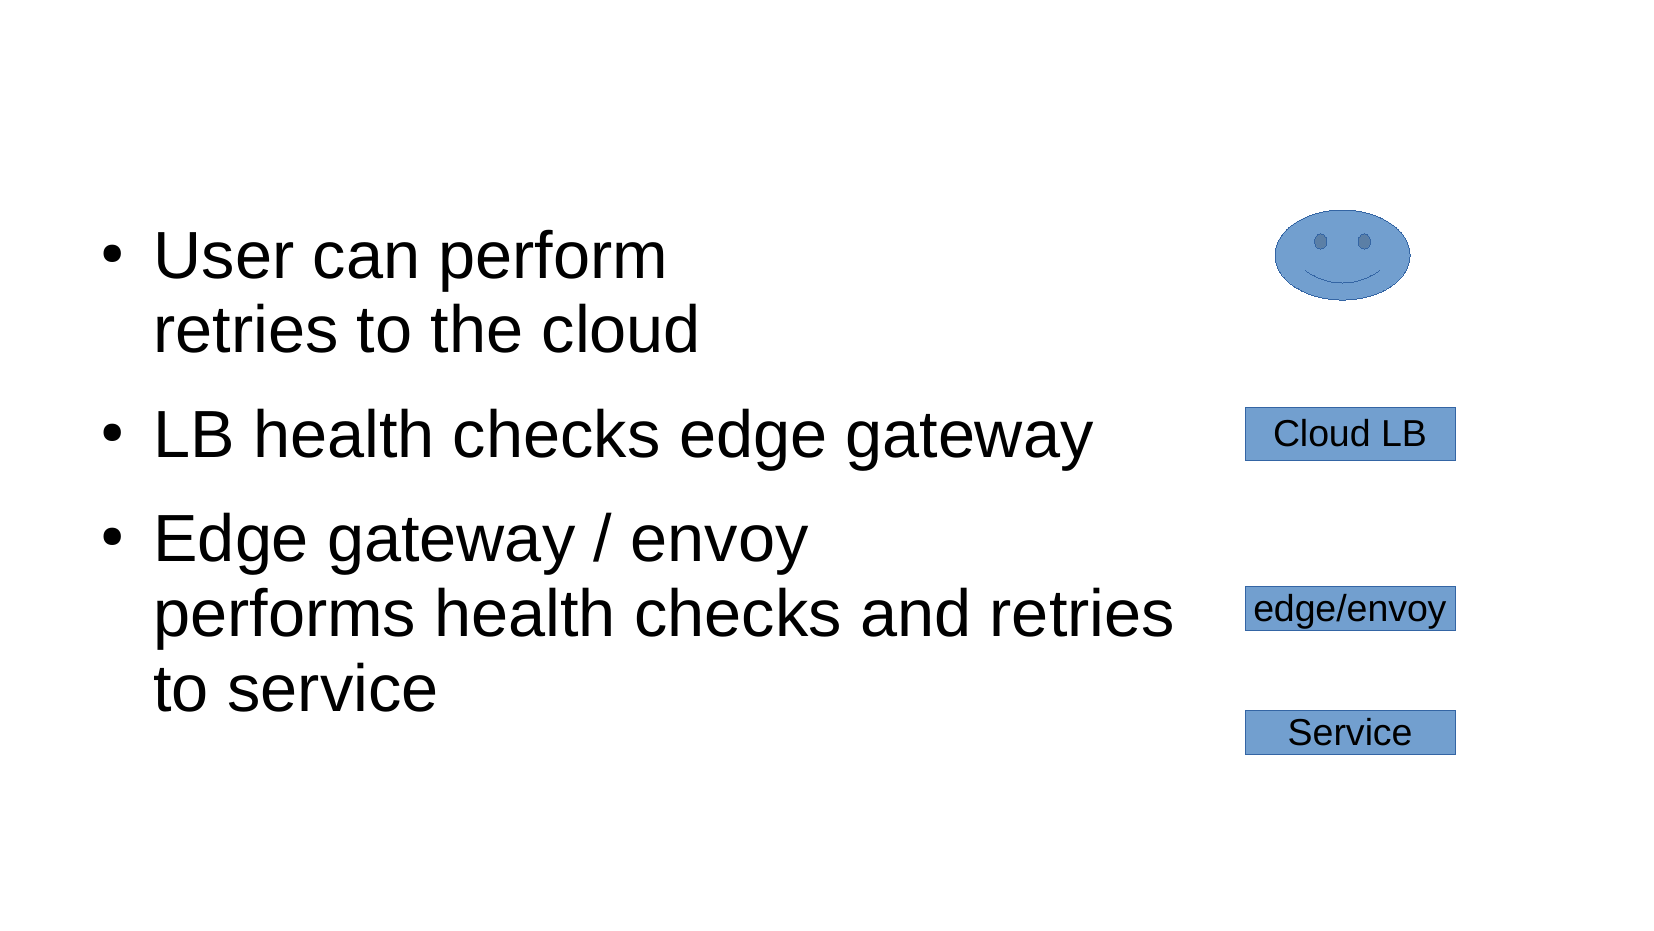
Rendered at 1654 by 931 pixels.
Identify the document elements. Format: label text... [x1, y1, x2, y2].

list User can perform retries to the cloud LB health checks edge gateway Edge gateway / envoy performs health checks and retries to service [82, 217, 1571, 758]
text_box Service [1245, 710, 1456, 755]
text_box edge/envoy [1245, 586, 1456, 631]
text_box Cloud LB [1245, 407, 1456, 461]
text_box [1275, 210, 1411, 301]
